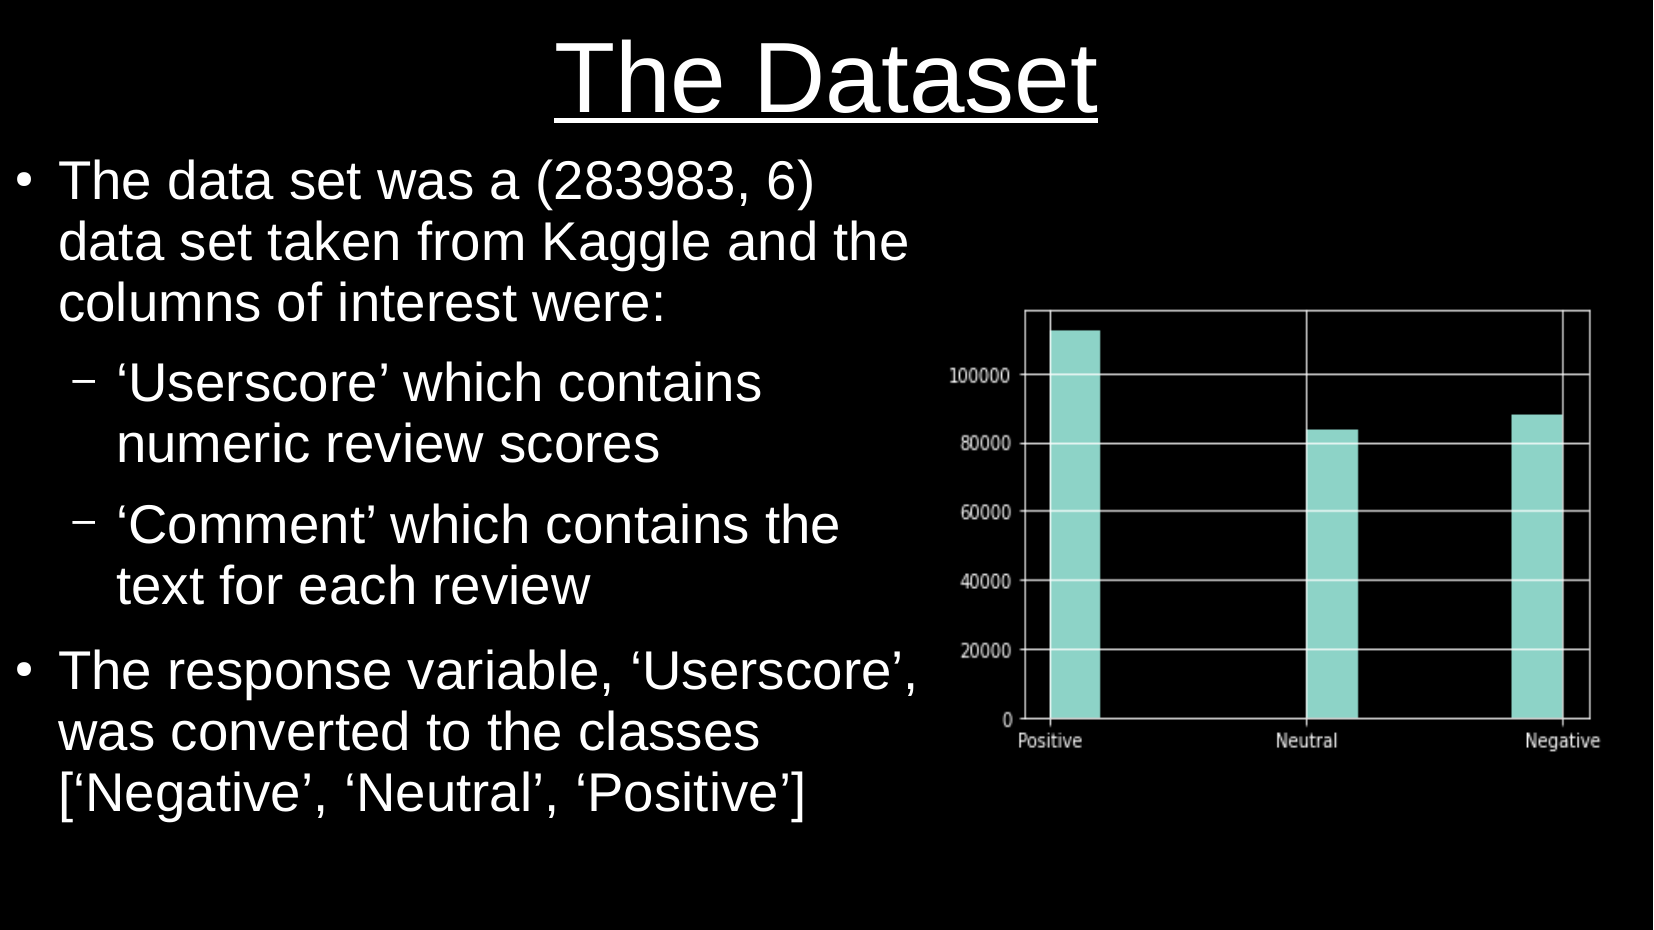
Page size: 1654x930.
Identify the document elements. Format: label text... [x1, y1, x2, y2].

picture [938, 299, 1613, 763]
title The Dataset [82, 0, 1571, 156]
list The data set was a (283983, 6) data set taken from Kaggle and the columns of interest were: ‘Userscore’ which contains numeric review scores ‘Comment’ which contains the text for each review The response variable, ‘Userscore’, was converted to the classes [‘Negative’, ‘Neutral’, ‘Positive’] [0, 150, 938, 826]
